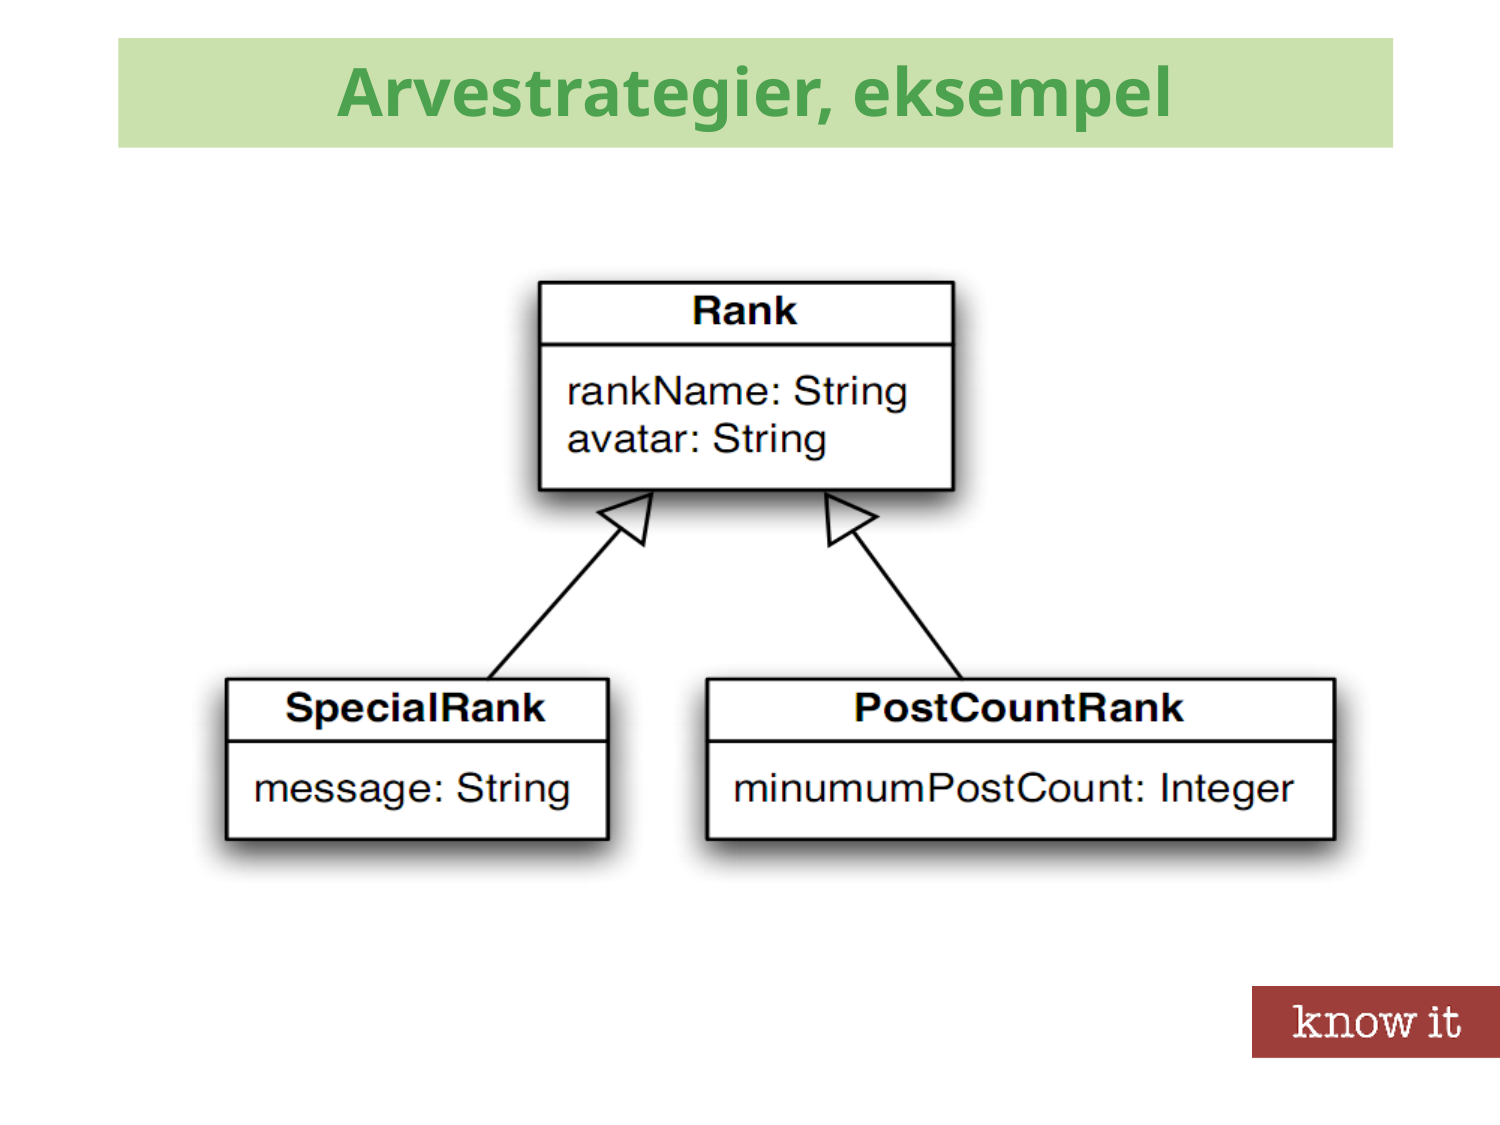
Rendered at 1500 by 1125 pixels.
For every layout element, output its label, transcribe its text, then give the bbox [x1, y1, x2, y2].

picture [1252, 986, 1500, 1058]
text_box Arvestrategier, eksempel [118, 38, 1394, 148]
picture [177, 236, 1388, 916]
